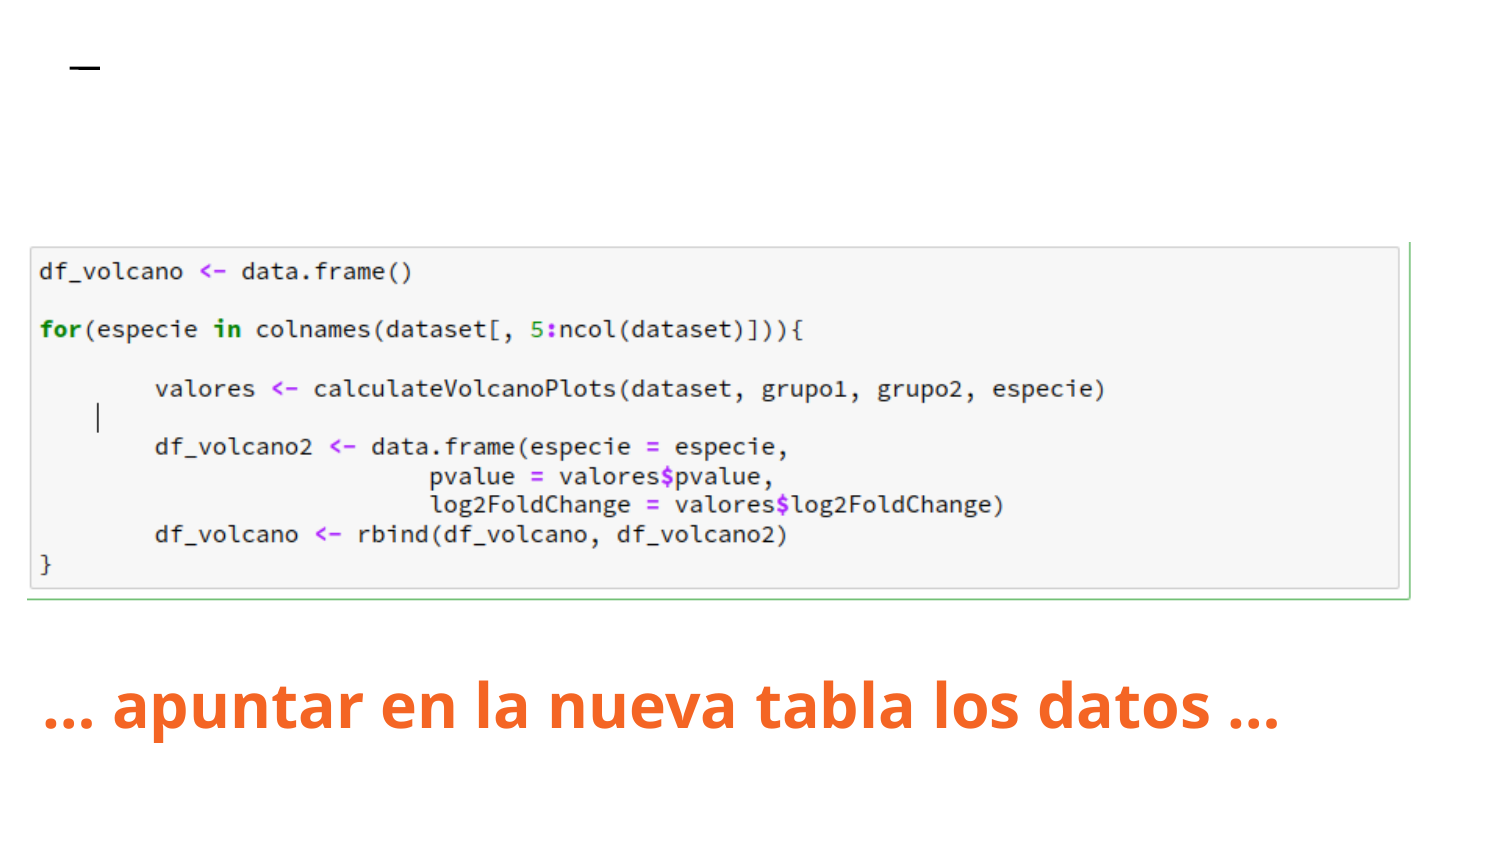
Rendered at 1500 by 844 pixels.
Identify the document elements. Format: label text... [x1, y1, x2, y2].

picture [27, 242, 1425, 602]
subtitle … apuntar en la nueva tabla los datos … [27, 639, 1425, 757]
